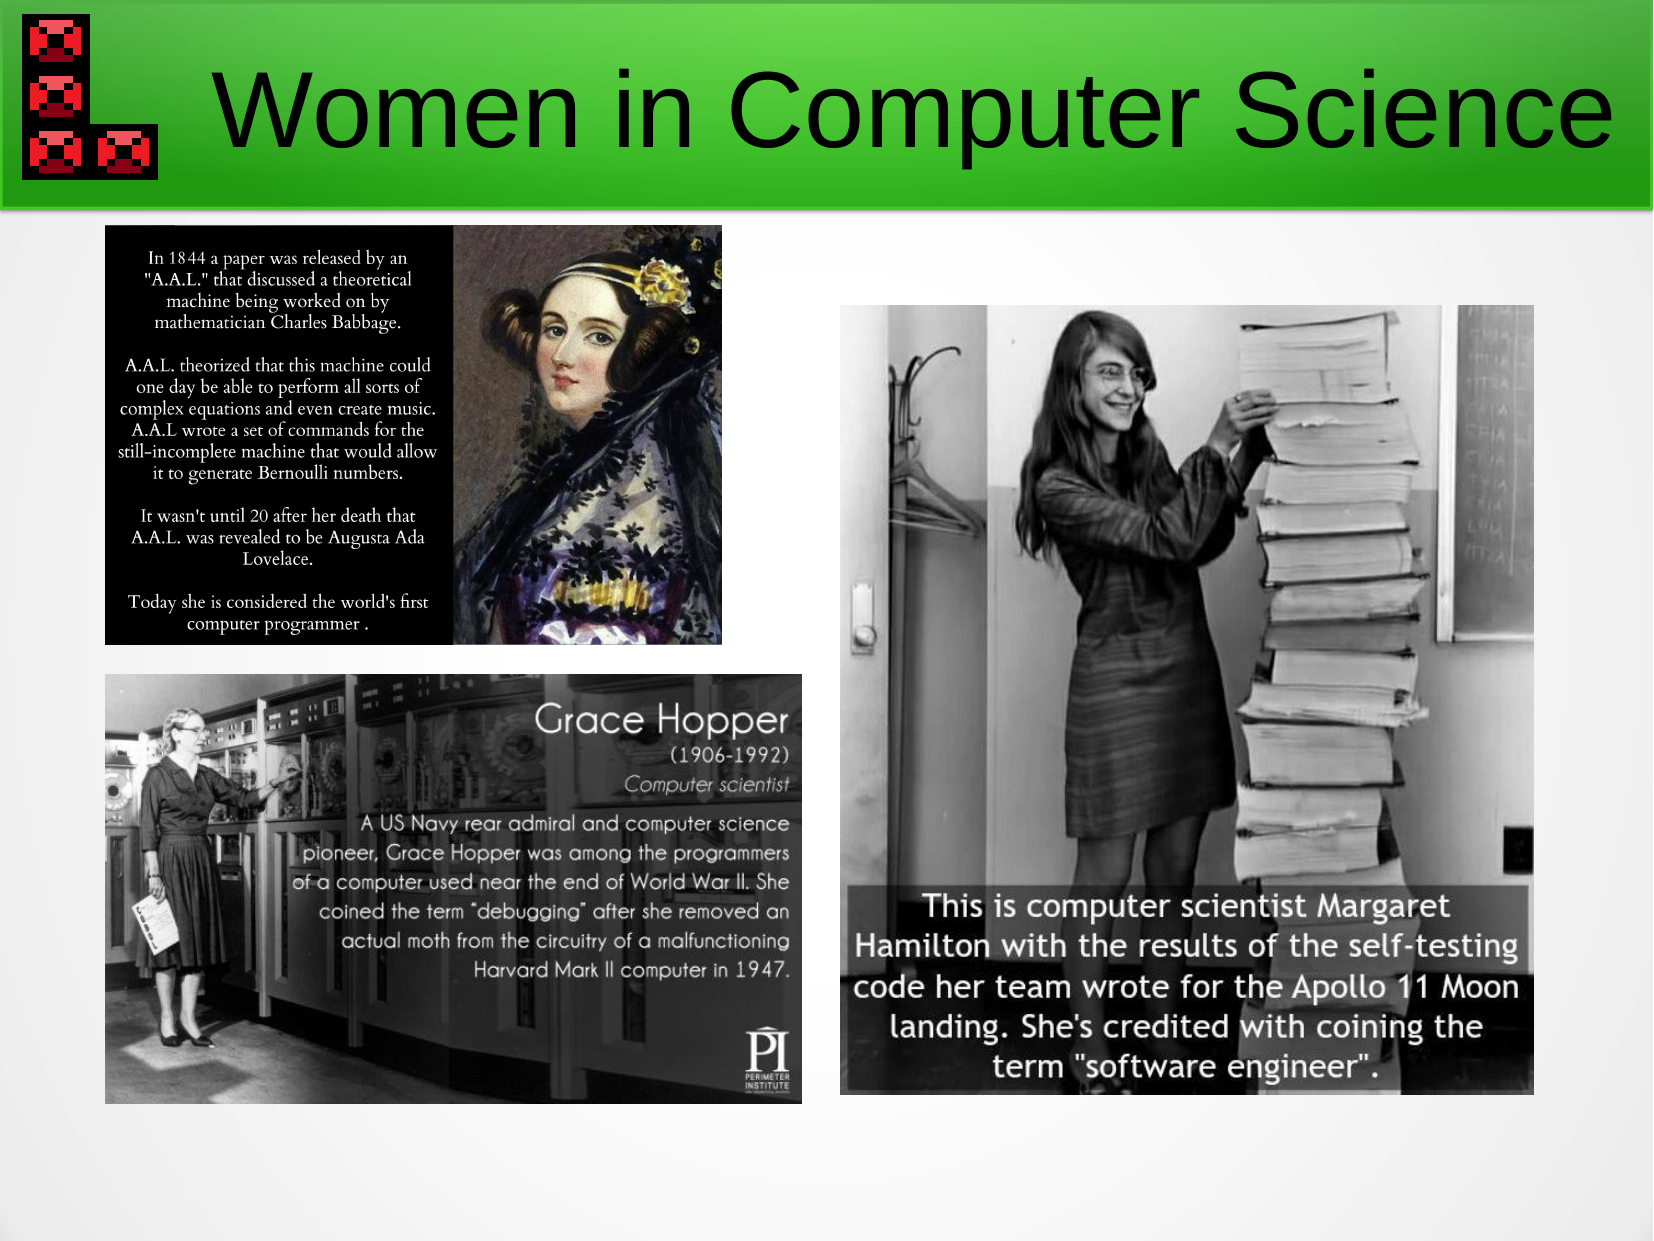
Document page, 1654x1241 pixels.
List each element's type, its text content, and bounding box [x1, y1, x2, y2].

picture [22, 14, 158, 180]
picture [105, 225, 722, 646]
picture [105, 674, 802, 1104]
title Women in Computer Science [195, 30, 1636, 190]
picture [840, 305, 1534, 1096]
